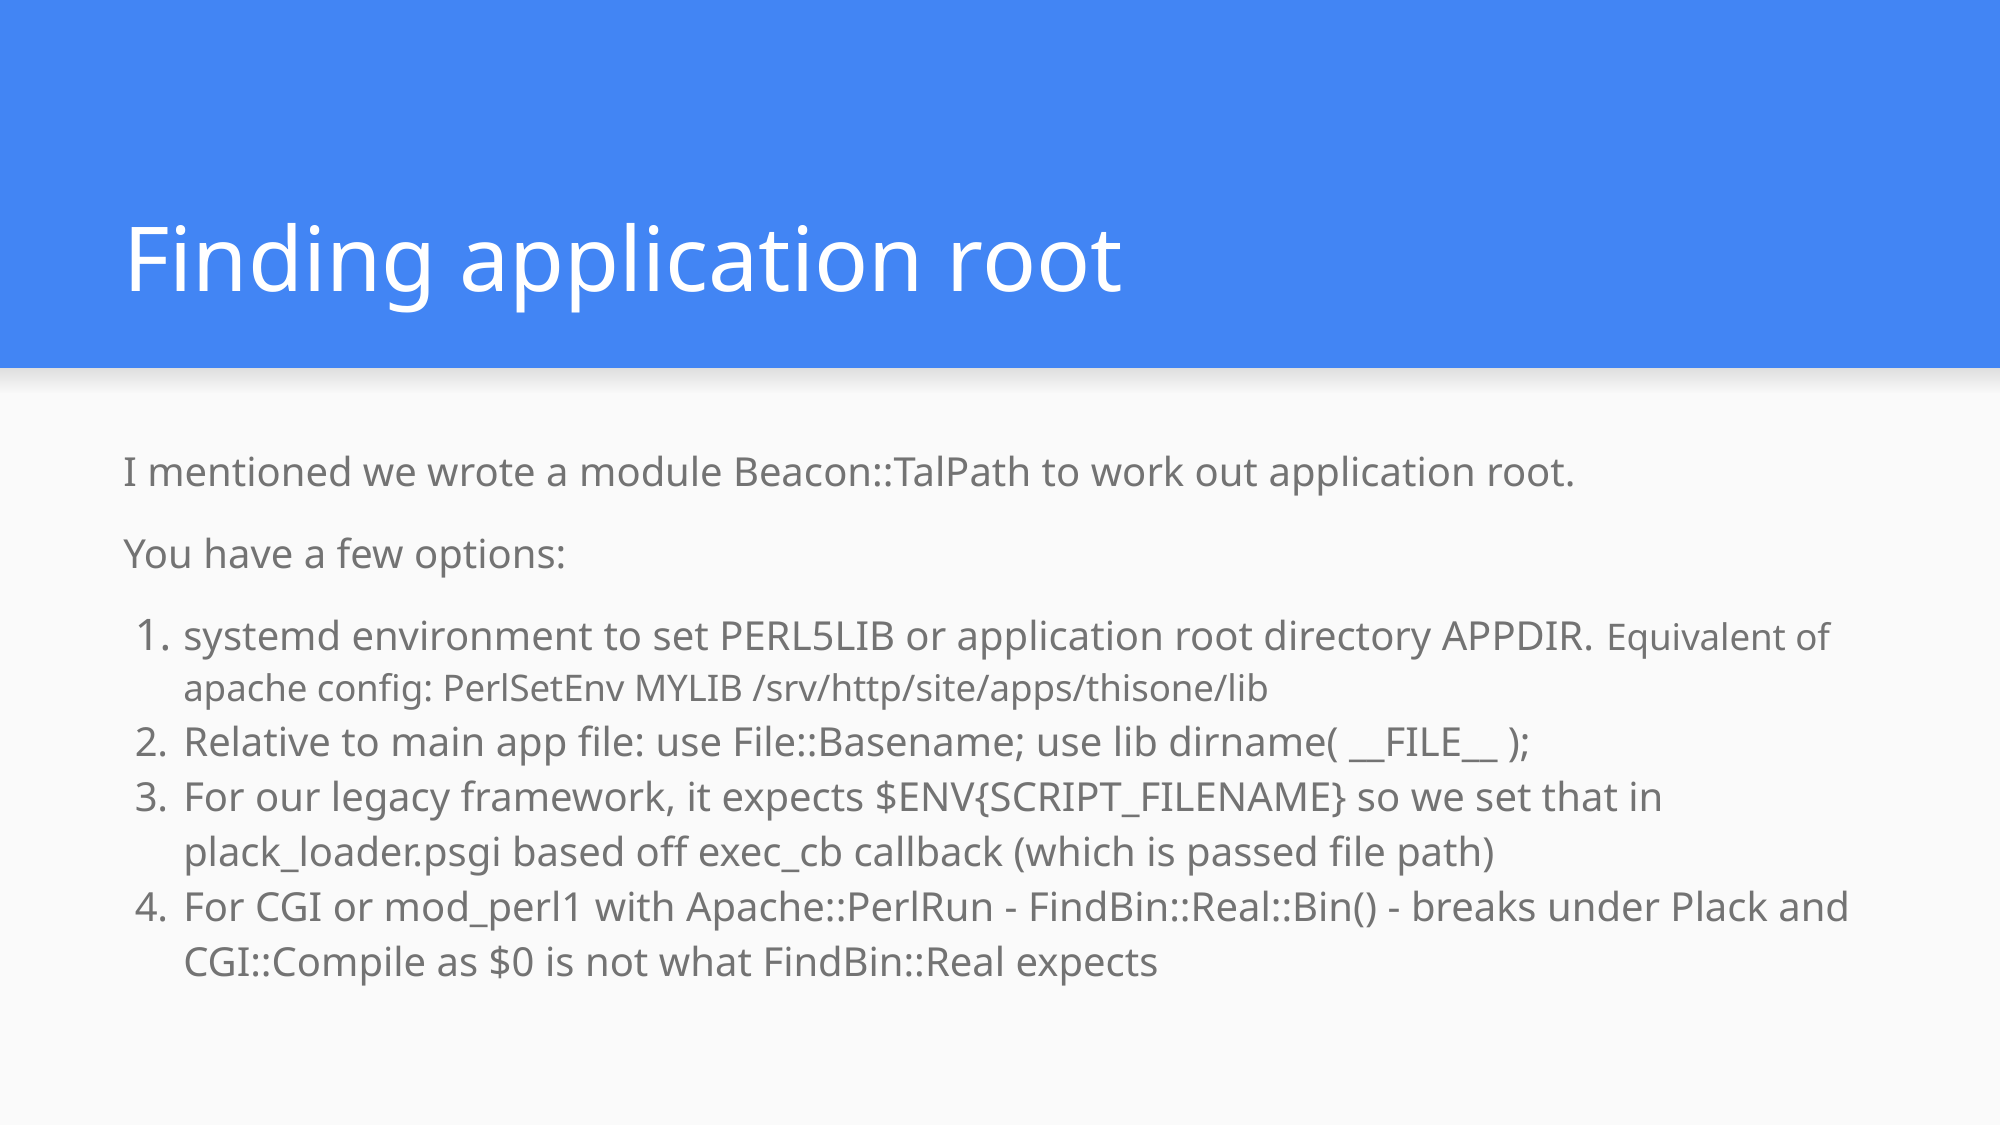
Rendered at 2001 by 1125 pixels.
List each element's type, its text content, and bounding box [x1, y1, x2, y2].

title Finding application root [103, 161, 1902, 330]
list I mentioned we wrote a module Beacon::TalPath to work out application root. You have a few options: systemd environment to set PERL5LIB or application root directory APPDIR. Equivalent of apache config: PerlSetEnv MYLIB /srv/http/site/apps/thisone/lib Relative to main app file: use File::Basename; use lib dirname( __FILE__ ); For our legacy framework, it expects $ENV{SCRIPT_FILENAME} so we set that in plack_loader.psgi based off exec_cb callback (which is passed file path) For CGI or mod_perl1 with Apache::PerlRun - FindBin::Real::Bin() - breaks under Plack and CGI::Compile as $0 is not what FindBin::Real expects [103, 419, 1902, 1013]
